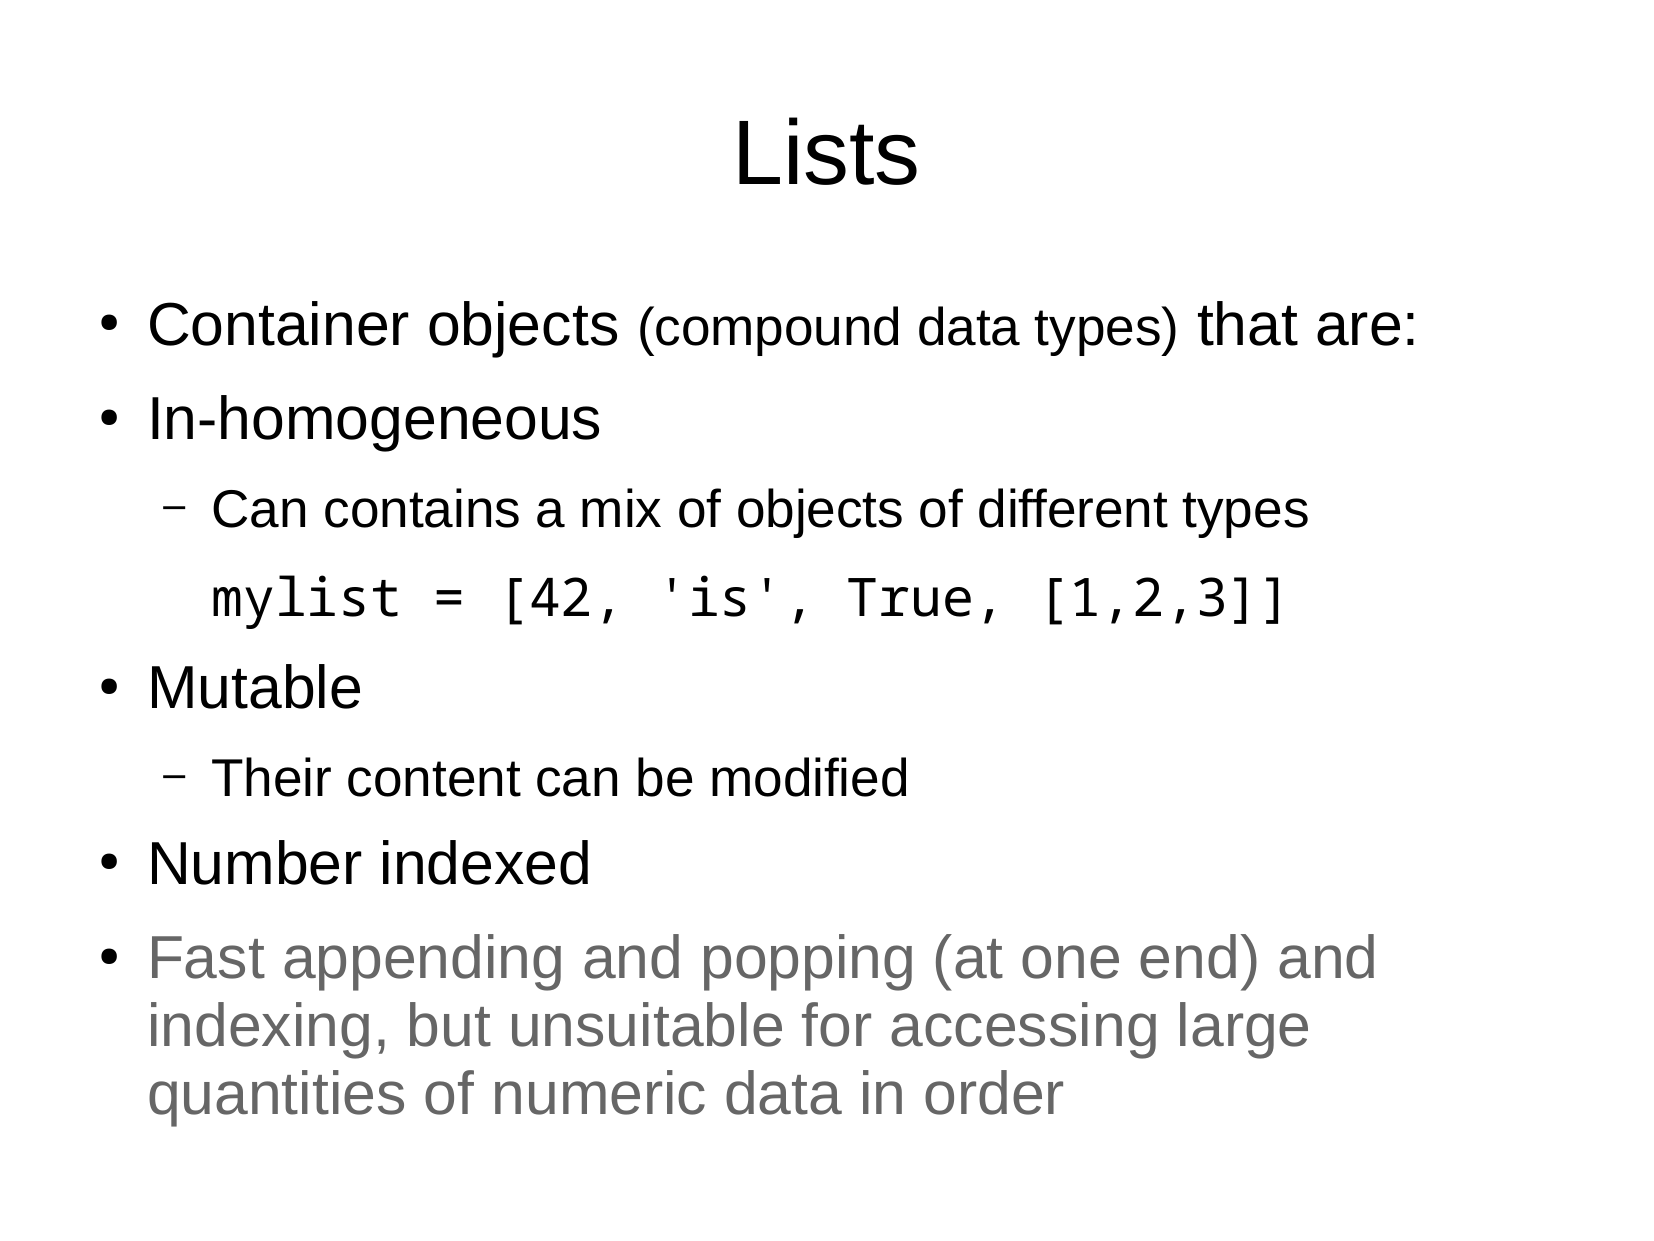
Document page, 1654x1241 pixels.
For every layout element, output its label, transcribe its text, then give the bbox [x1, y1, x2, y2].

list Container objects (compound data types) that are: In-homogeneous Can contains a mix of objects of different types mylist = [42, 'is', True, [1,2,3]] Mutable Their content can be modified Number indexed Fast appending and popping (at one end) and indexing, but unsuitable for accessing large quantities of numeric data in order [82, 290, 1571, 1134]
title Lists [82, 49, 1571, 257]
